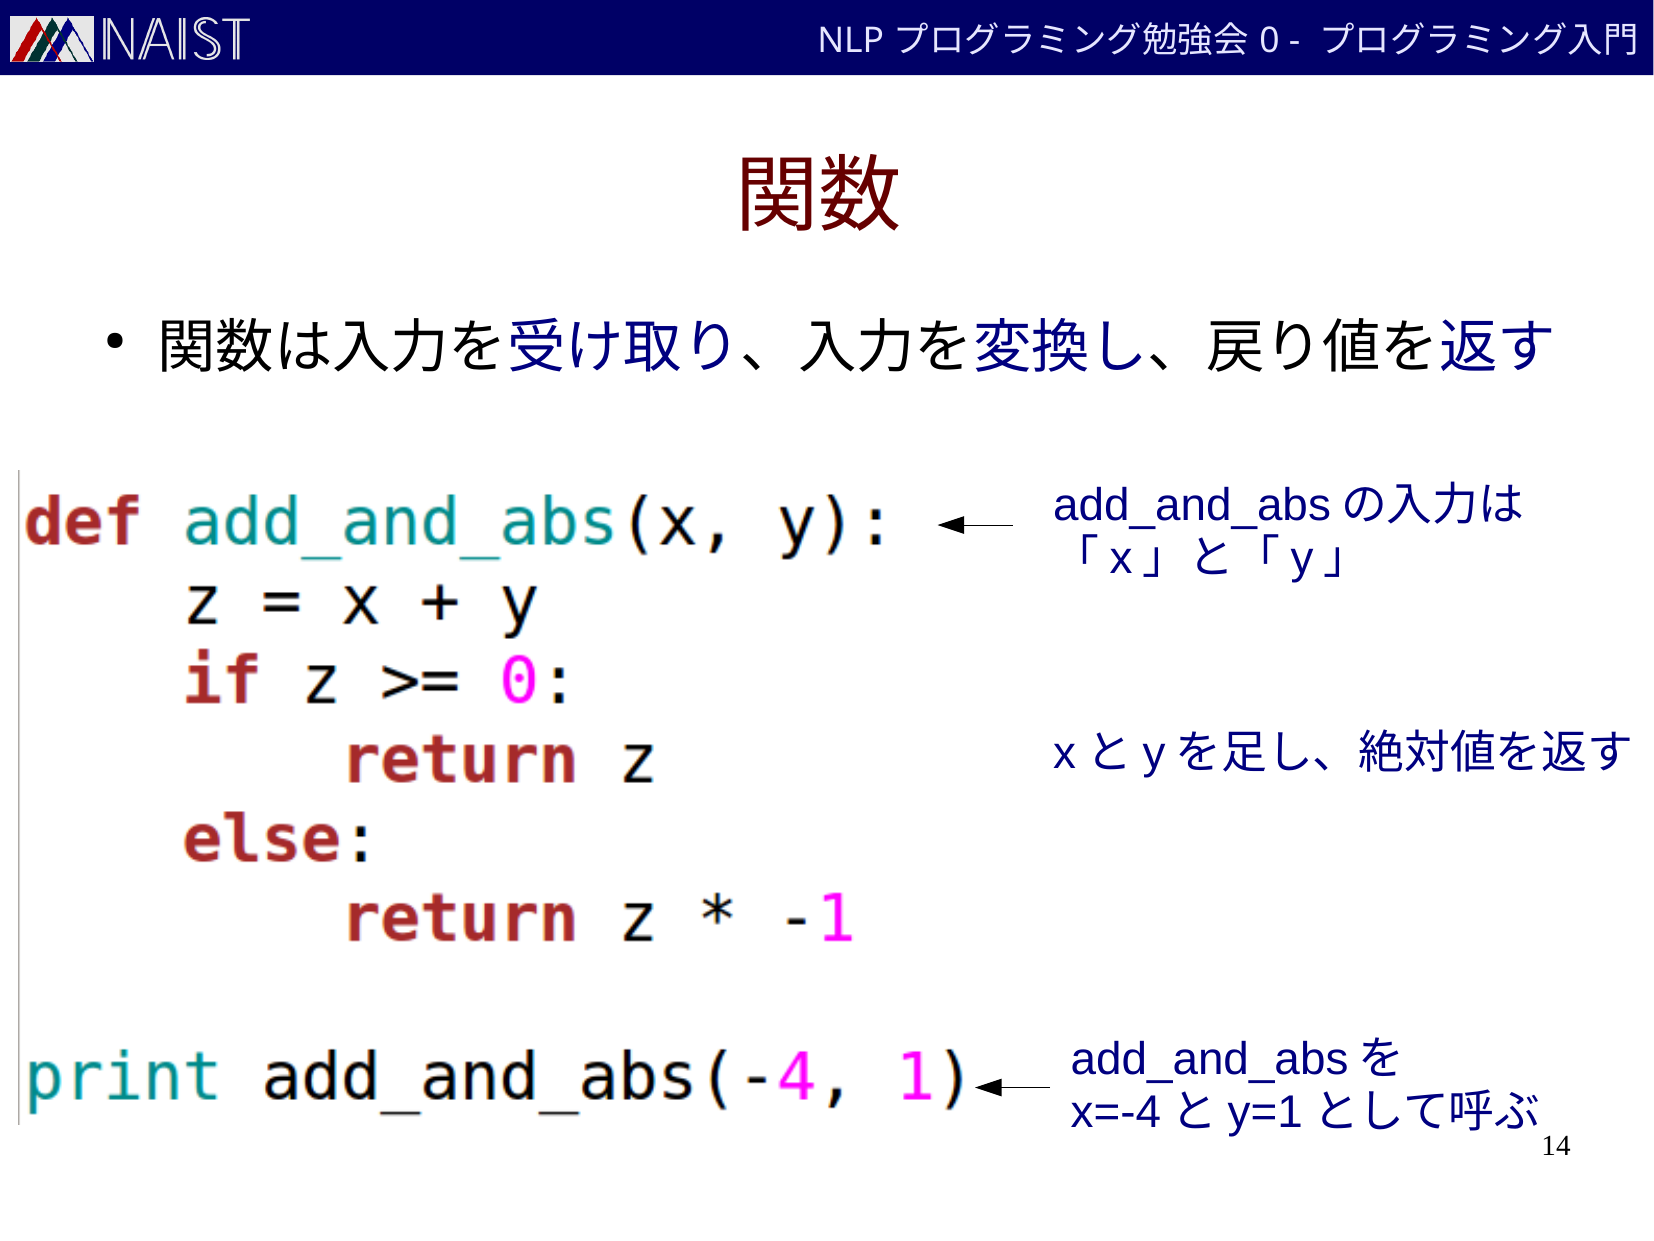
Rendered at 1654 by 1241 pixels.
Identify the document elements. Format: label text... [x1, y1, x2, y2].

title 関数 [75, 92, 1564, 285]
text_box add_and_absの入力は 「x」と「y」 [1038, 470, 1536, 593]
picture [18, 470, 976, 1126]
text_box add_and_absを x=-4とy=1として呼ぶ [1055, 1024, 1522, 1146]
list 関数は入力を受け取り、入力を変換し、戻り値を返す [86, 300, 1576, 1119]
picture [10, 16, 94, 62]
picture [102, 17, 251, 60]
text_box xとyを足し、絶対値を返す [1038, 718, 1590, 788]
